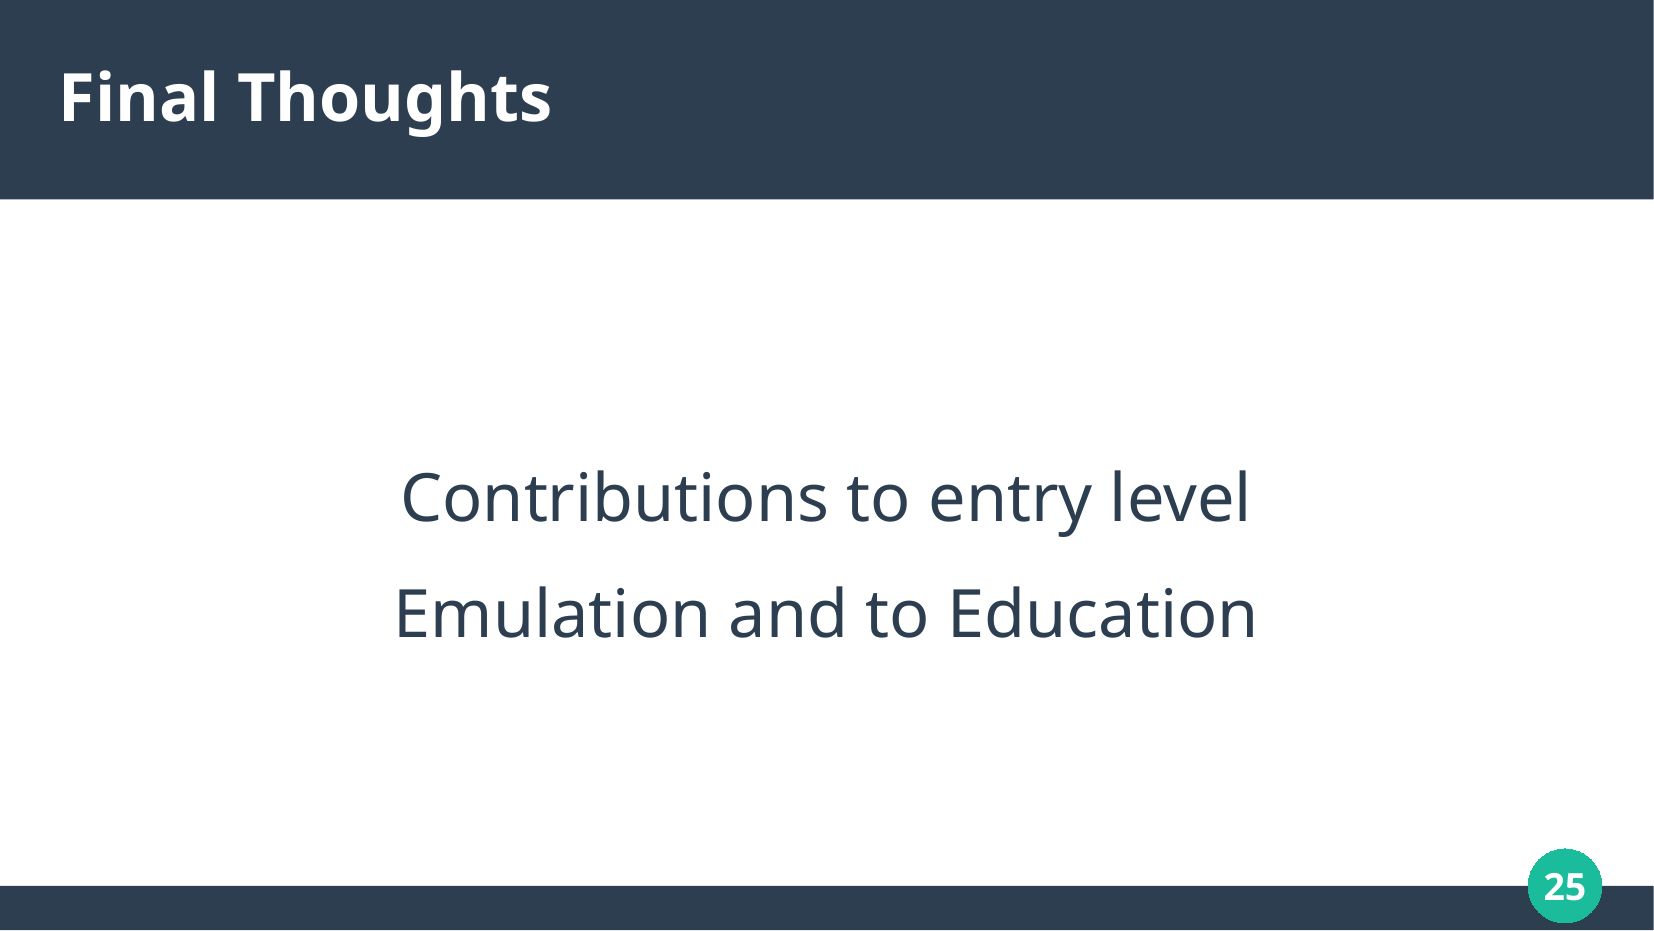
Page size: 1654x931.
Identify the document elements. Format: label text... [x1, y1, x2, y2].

subtitle Contributions to entry level Emulation and to Education [59, 243, 1595, 864]
title Final Thoughts [59, 37, 1595, 155]
